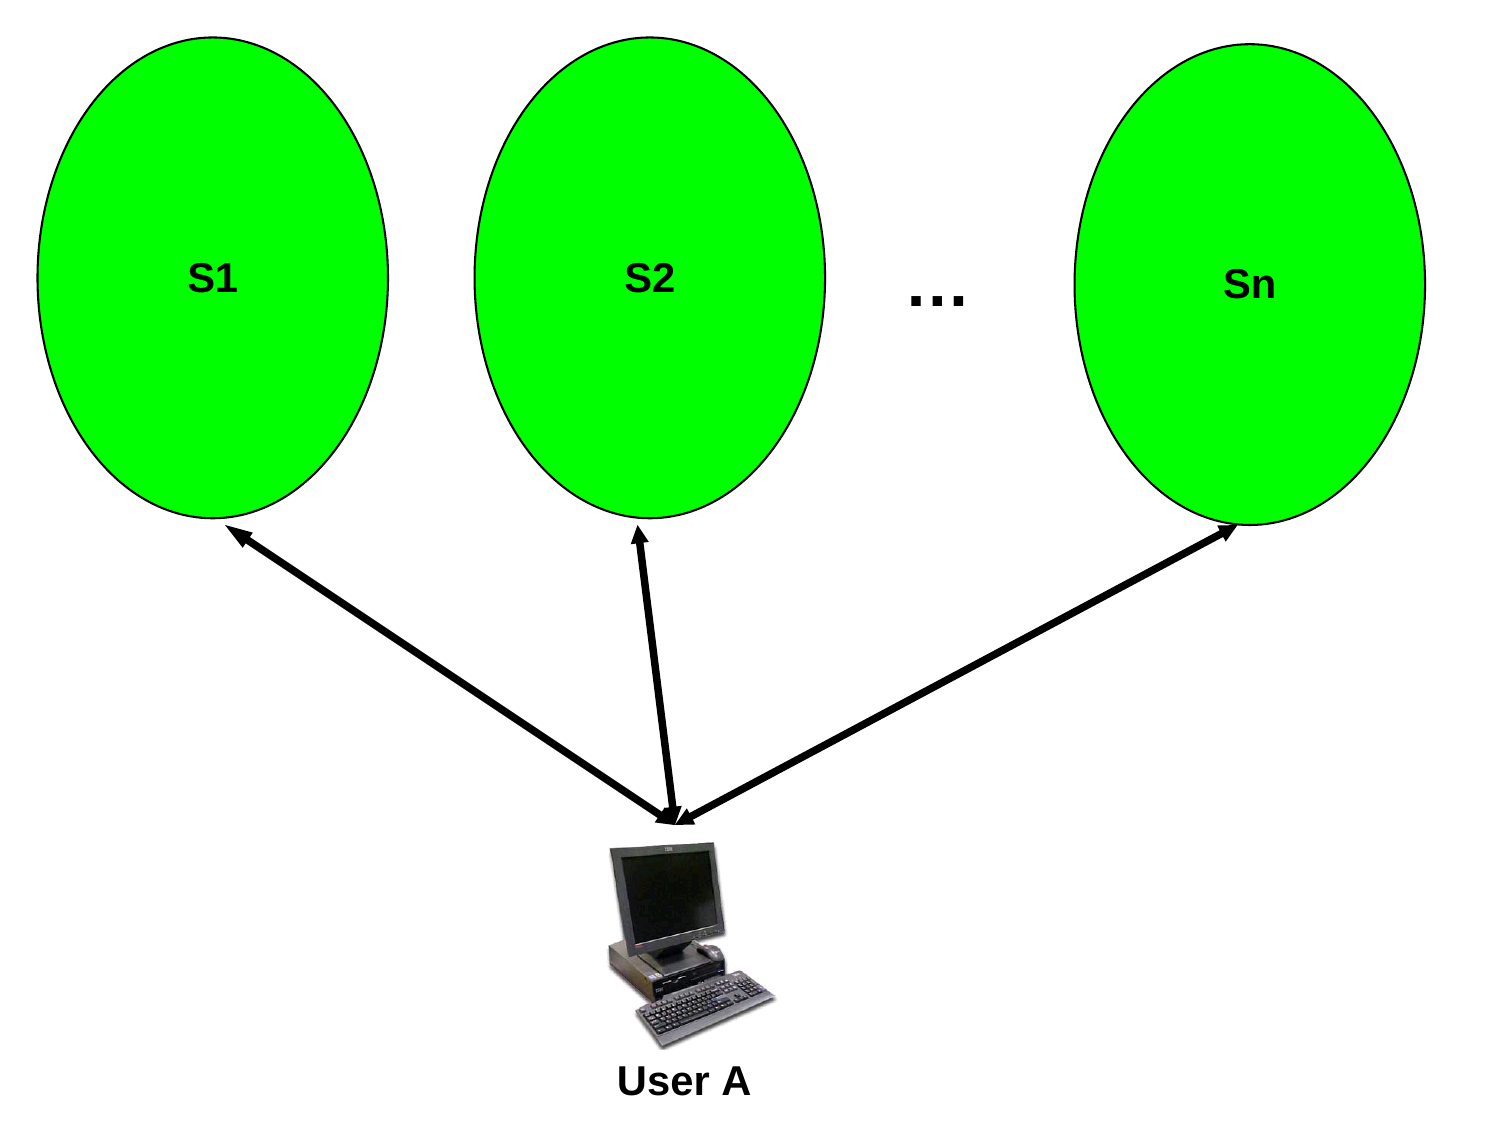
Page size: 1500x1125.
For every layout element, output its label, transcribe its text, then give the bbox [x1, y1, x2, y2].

picture [600, 838, 783, 1051]
text_box Sn [1074, 44, 1426, 526]
text_box User A [602, 1050, 767, 1112]
text_box S2 [474, 37, 826, 519]
text_box … [889, 238, 986, 329]
text_box S1 [37, 37, 388, 519]
